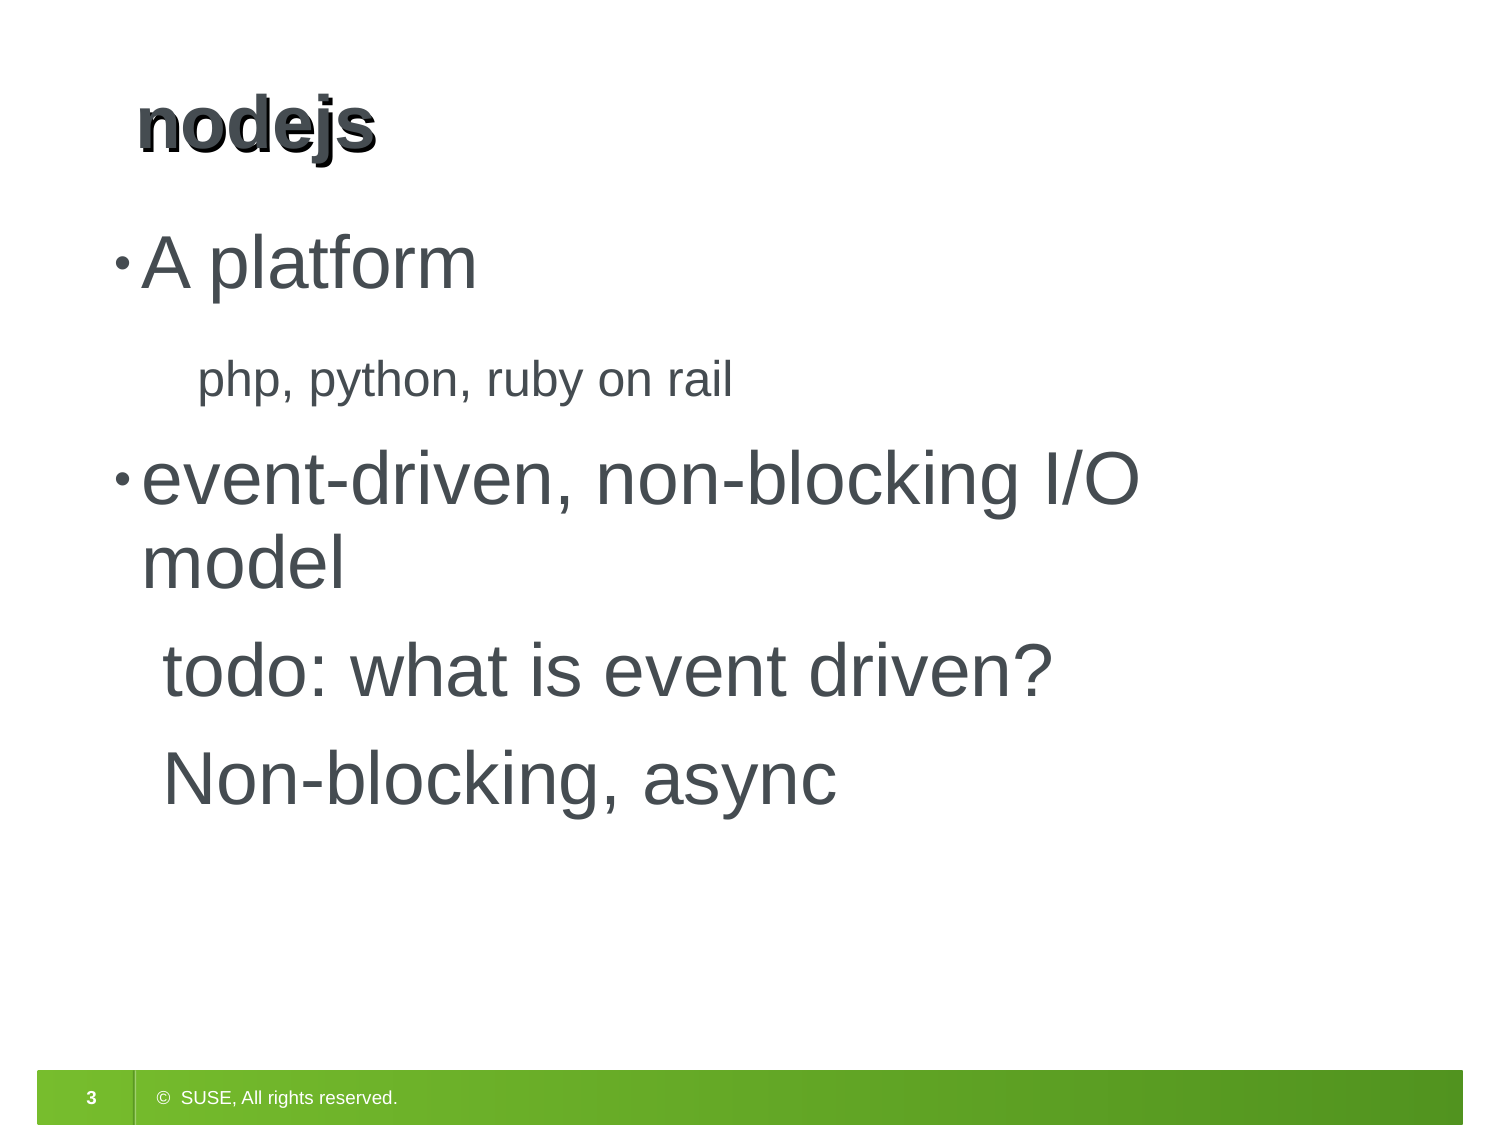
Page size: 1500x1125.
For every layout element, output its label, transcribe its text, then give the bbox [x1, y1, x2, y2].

title nodejs [135, 41, 1372, 204]
list A platform php, python, ruby on rail event-driven, non-blocking I/O model todo: what is event driven? Non-blocking, async [114, 220, 1351, 963]
